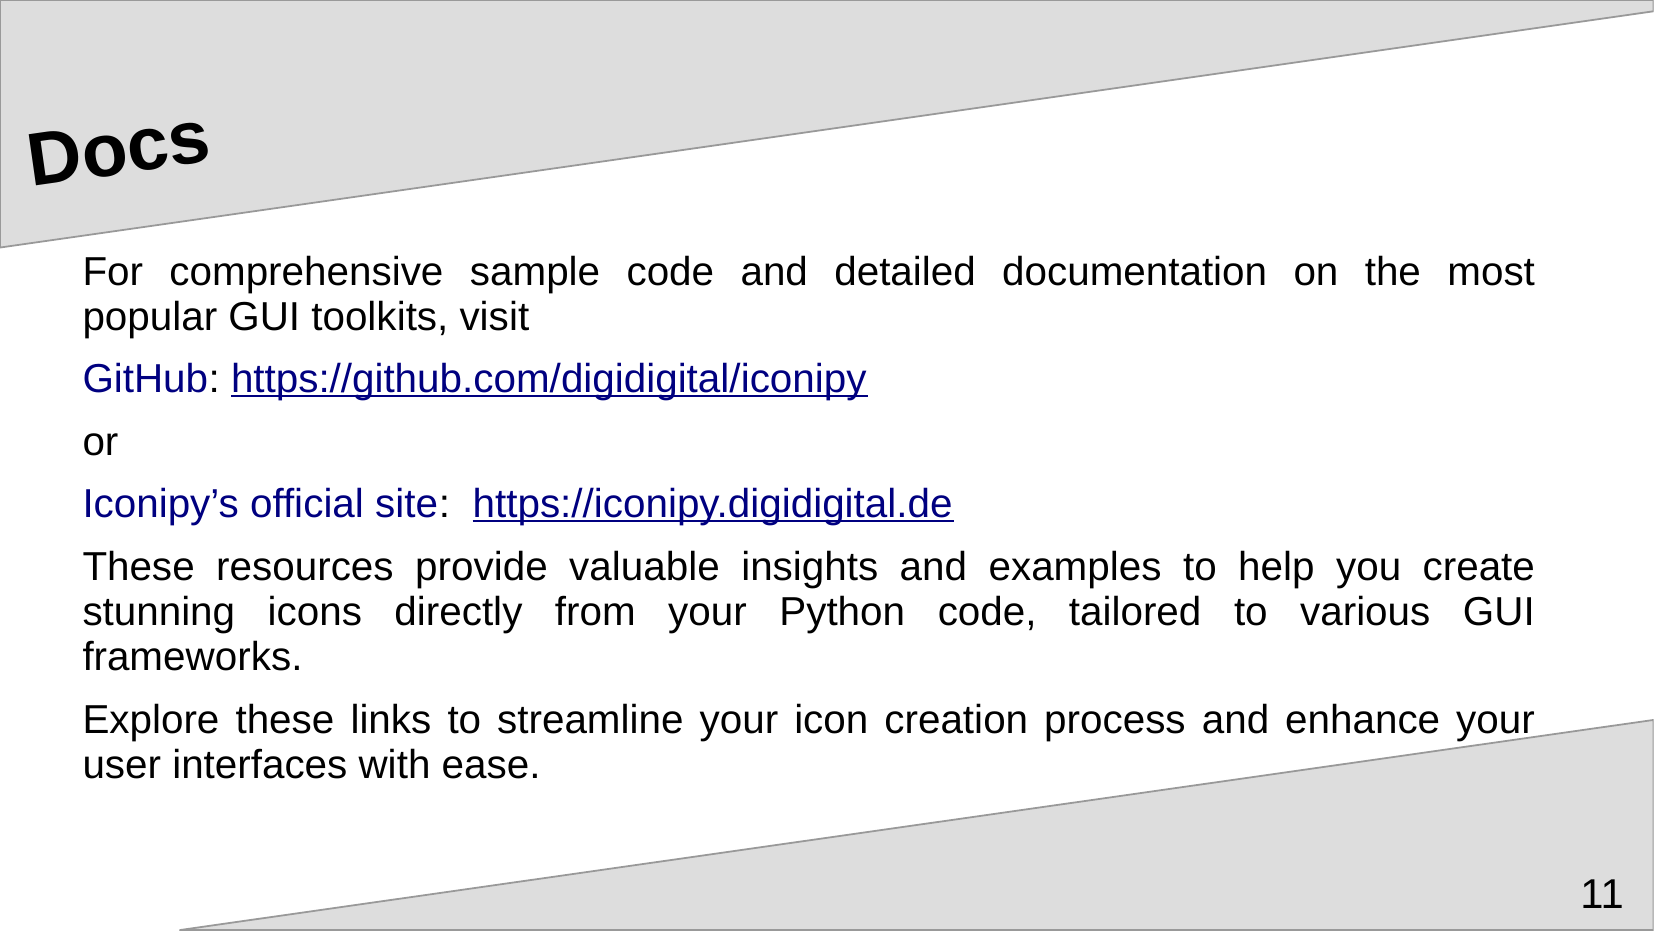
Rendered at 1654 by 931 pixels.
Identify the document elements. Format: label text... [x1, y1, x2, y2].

title Docs [16, 0, 1501, 239]
list For comprehensive sample code and detailed documentation on the most popular GUI toolkits, visit GitHub: https://github.com/digidigital/iconipy or Iconipy’s official site: https://iconipy.digidigital.de These resources provide valuable insights and examples to help you create stunning icons directly from your Python code, tailored to various GUI frameworks. Explore these links to streamline your icon creation process and enhance your user interfaces with ease. [82, 248, 1538, 789]
